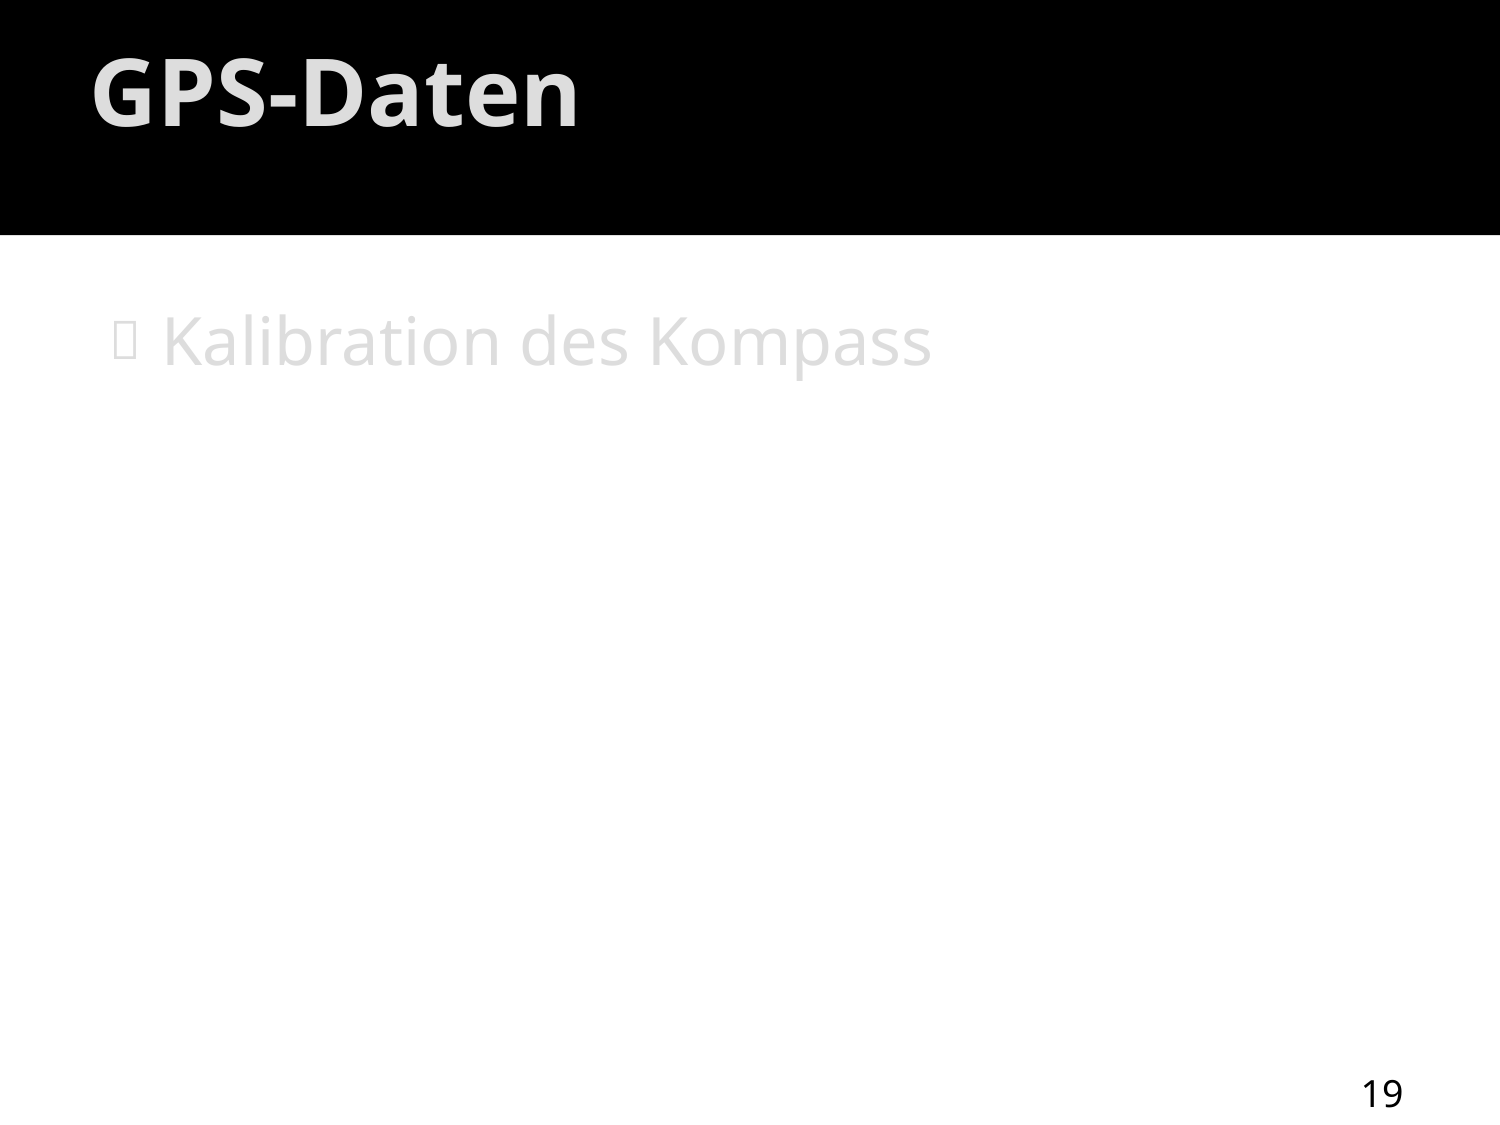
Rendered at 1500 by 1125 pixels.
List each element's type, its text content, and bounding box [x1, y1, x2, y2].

title GPS-Daten [75, 25, 1425, 231]
list Kalibration des Kompass [75, 291, 1425, 1050]
slide_number <Nummer> [1345, 1062, 1467, 1108]
